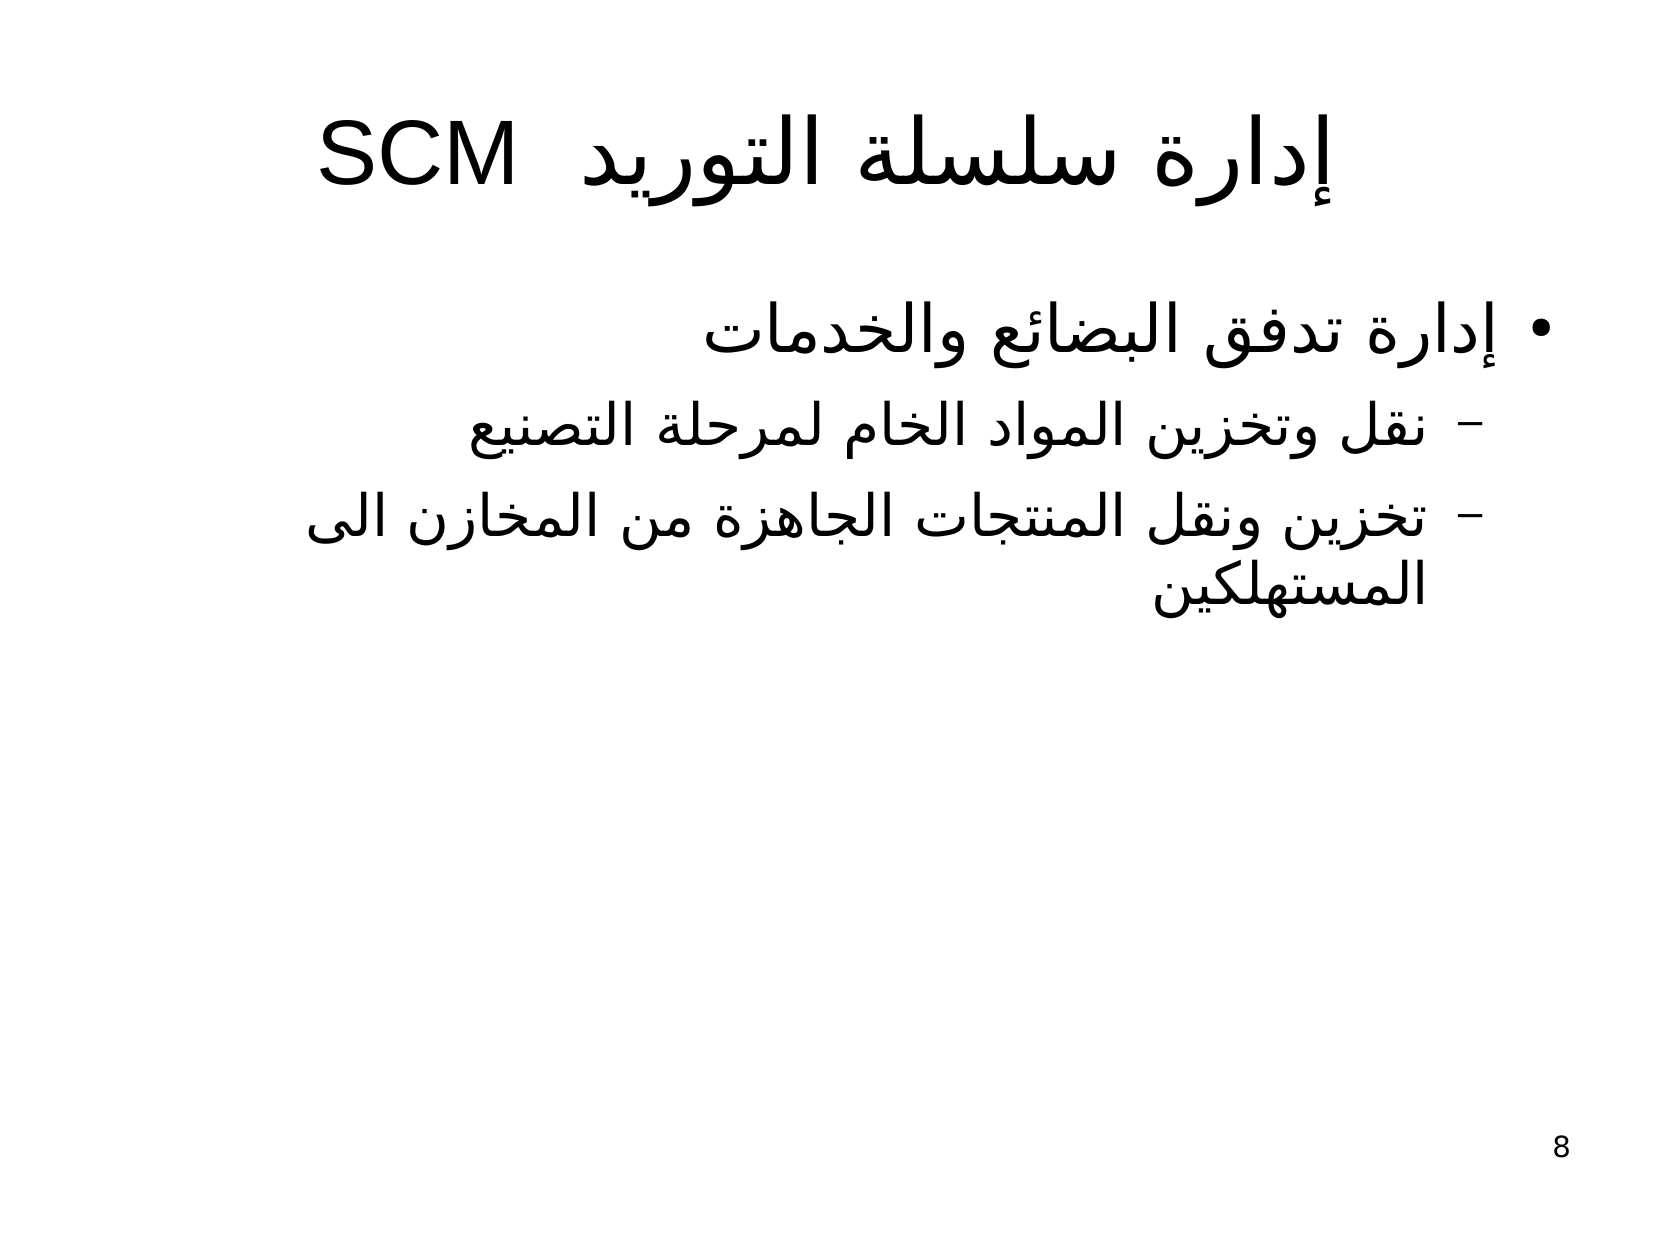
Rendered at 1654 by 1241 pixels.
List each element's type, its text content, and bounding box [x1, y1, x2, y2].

list إدارة تدفق البضائع والخدمات نقل وتخزين المواد الخام لمرحلة التصنيع تخزين ونقل المنتجات الجاهزة من المخازن الى المستهلكين [82, 290, 1571, 1010]
title إدارة سلسلة التوريد SCM [82, 49, 1571, 257]
